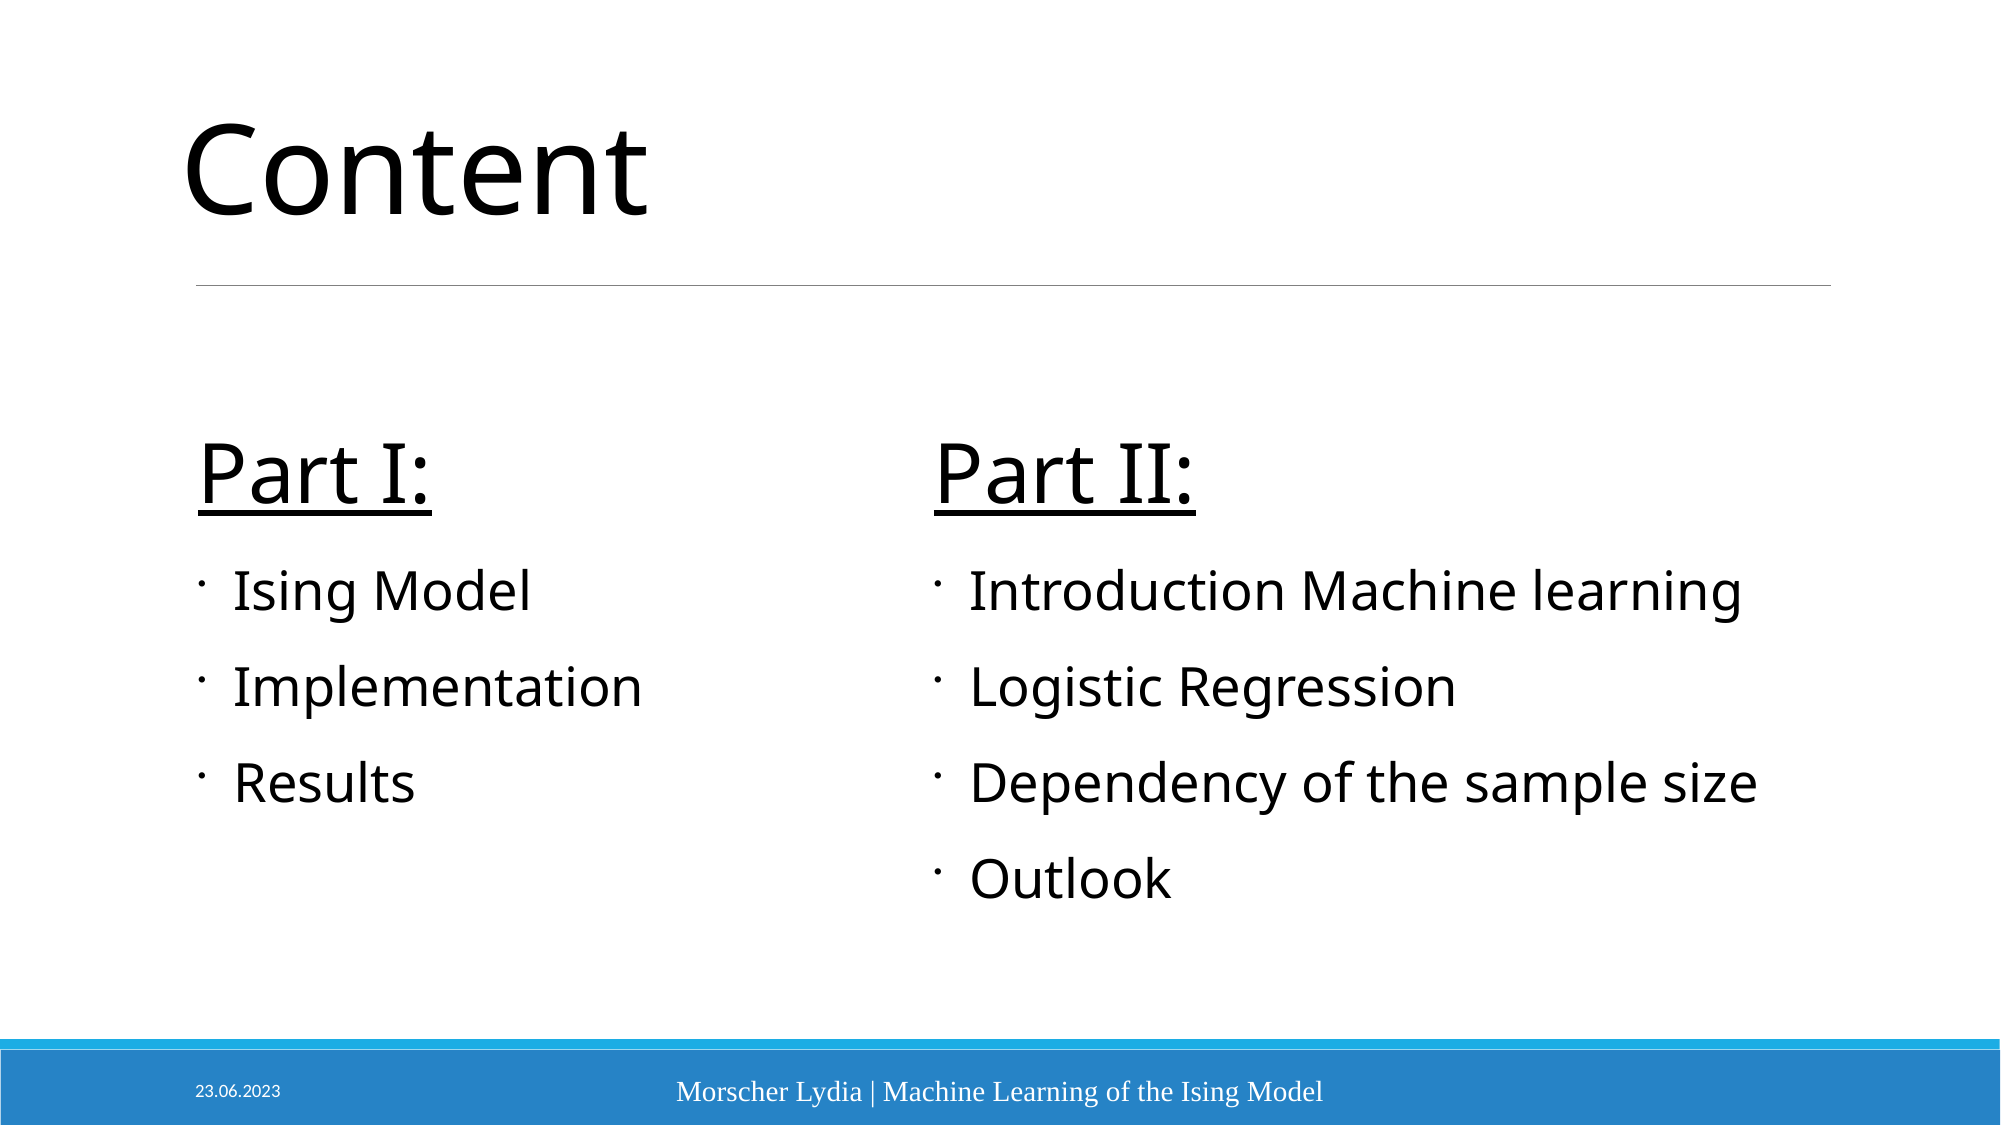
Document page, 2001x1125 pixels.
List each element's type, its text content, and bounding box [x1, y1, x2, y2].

text_box Part II: Introduction Machine learning Logistic Regression Dependency of the sample size Outlook [919, 406, 1885, 973]
text_box Part I: Ising Model Implementation Results [183, 406, 919, 828]
title Content [180, 47, 1831, 285]
